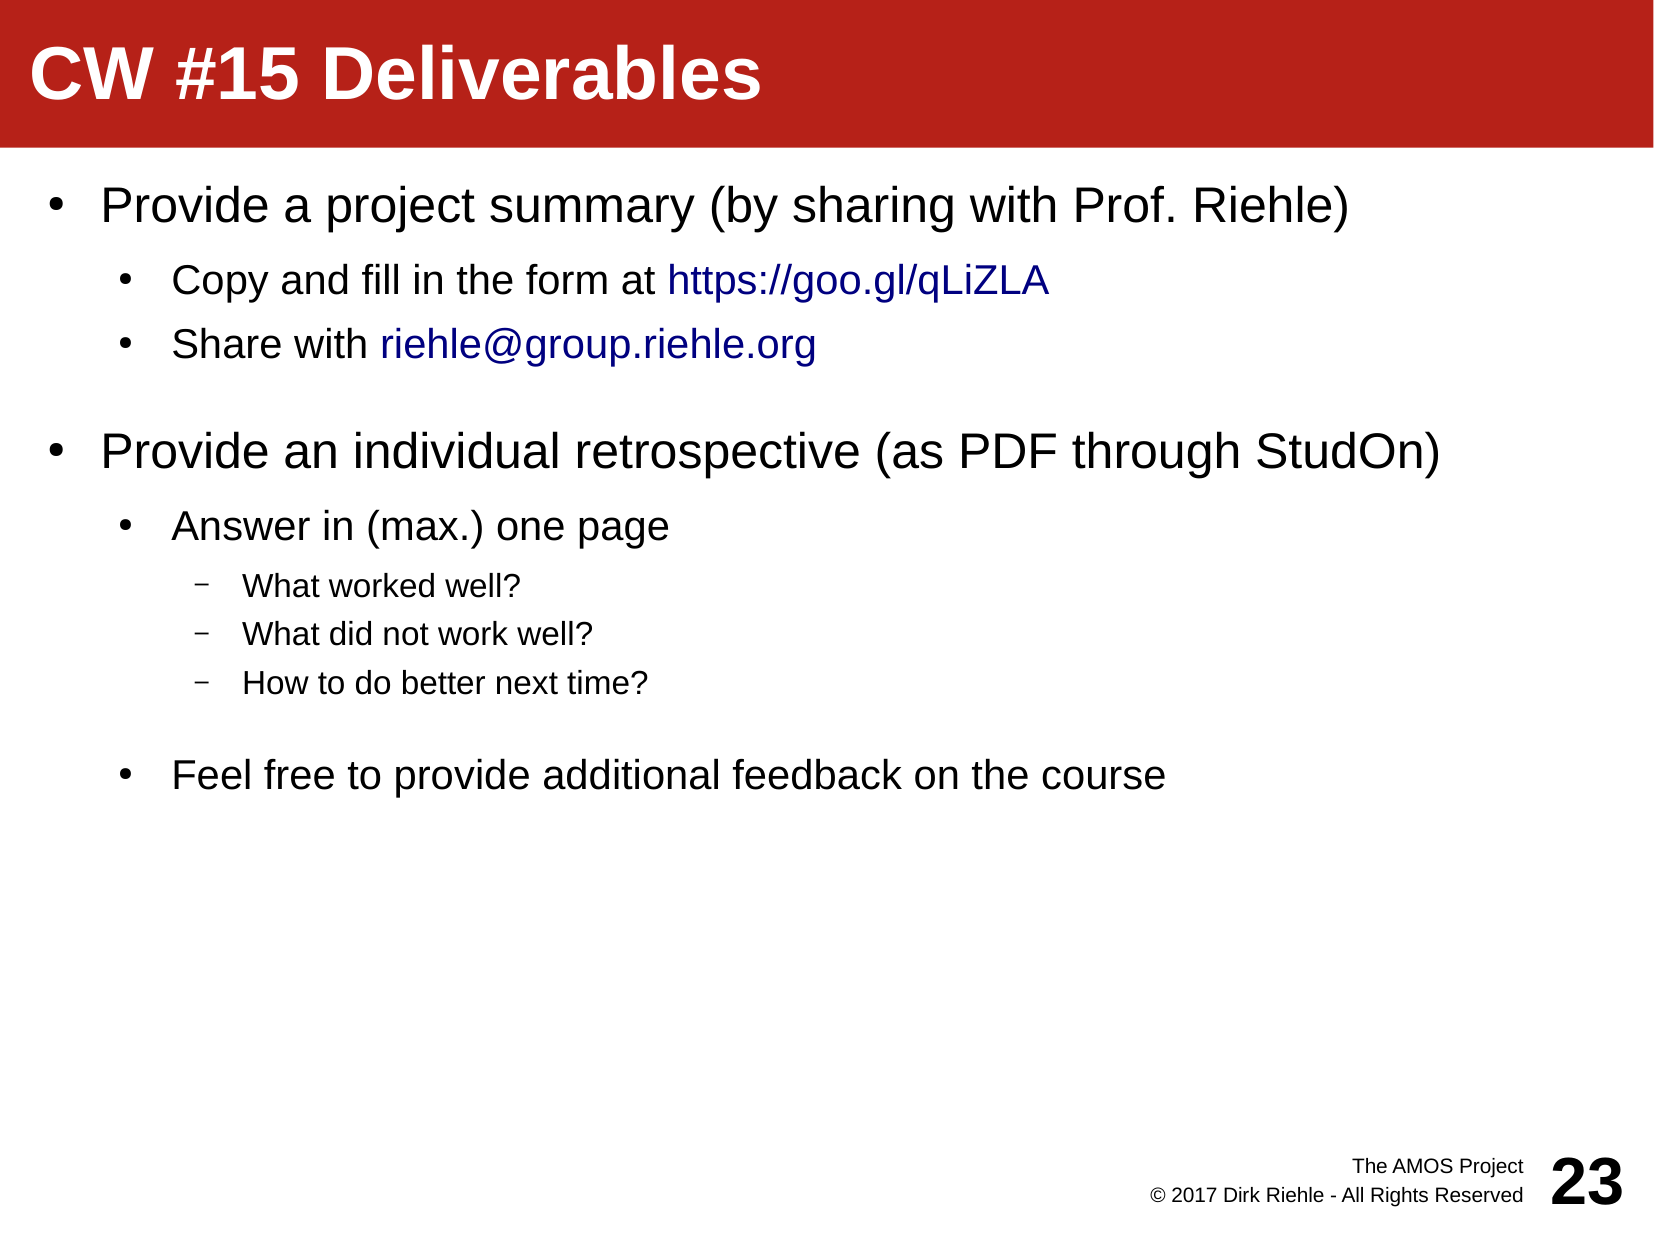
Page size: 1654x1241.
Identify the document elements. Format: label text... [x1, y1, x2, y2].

title CW #15 Deliverables [0, 0, 1654, 148]
list Provide a project summary (by sharing with Prof. Riehle) Copy and fill in the form at https://goo.gl/qLiZLA Share with riehle@group.riehle.org Provide an individual retrospective (as PDF through StudOn) Answer in (max.) one page What worked well? What did not work well? How to do better next time? Feel free to provide additional feedback on the course [29, 177, 1625, 1063]
